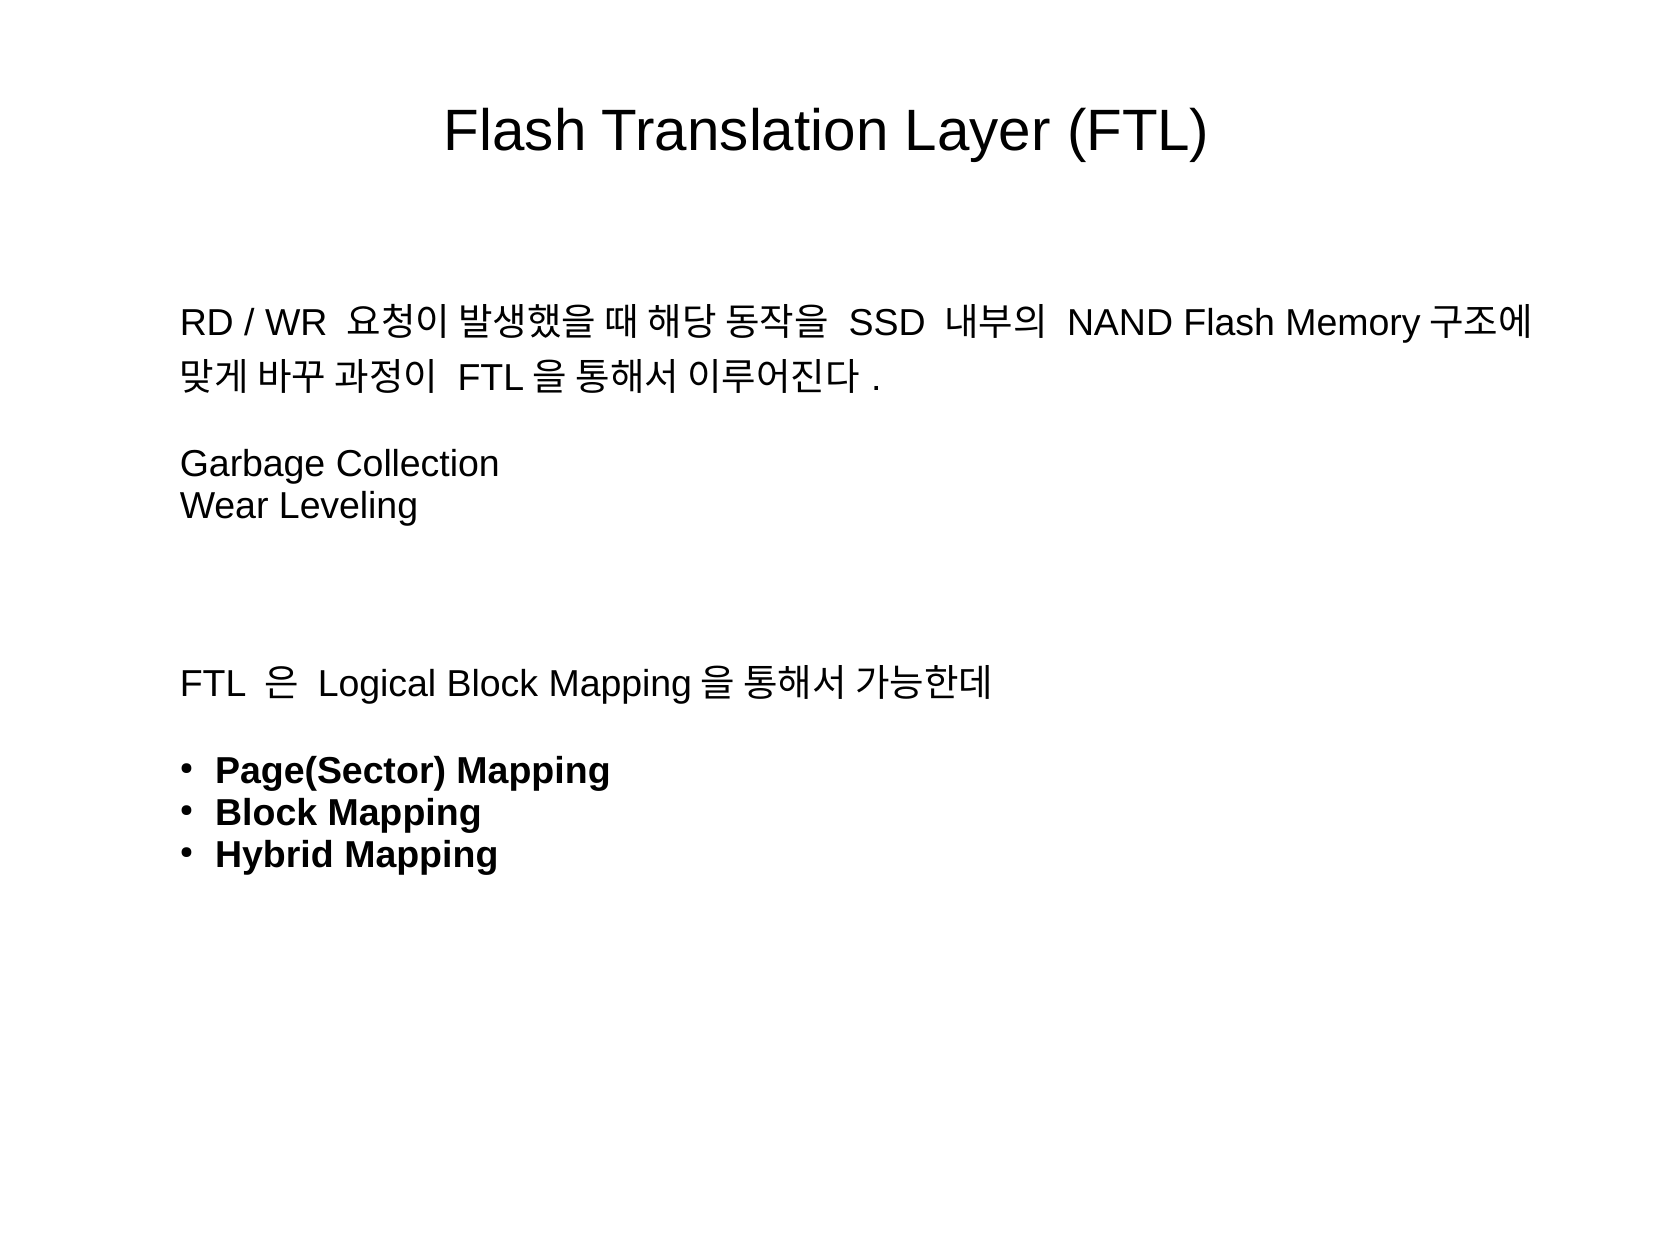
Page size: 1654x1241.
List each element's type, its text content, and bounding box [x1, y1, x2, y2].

text_box RD / WR 요청이 발생했을 때 해당 동작을 SSD 내부의 NAND Flash Memory구조에 맞게 바꾸 과정이 FTL을 통해서 이루어진다. Garbage Collection Wear Leveling FTL 은 Logical Block Mapping을 통해서 가능한데 Page(Sector) Mapping Block Mapping Hybrid Mapping [165, 285, 1557, 1013]
text_box Flash Translation Layer (FTL) [429, 90, 1225, 170]
